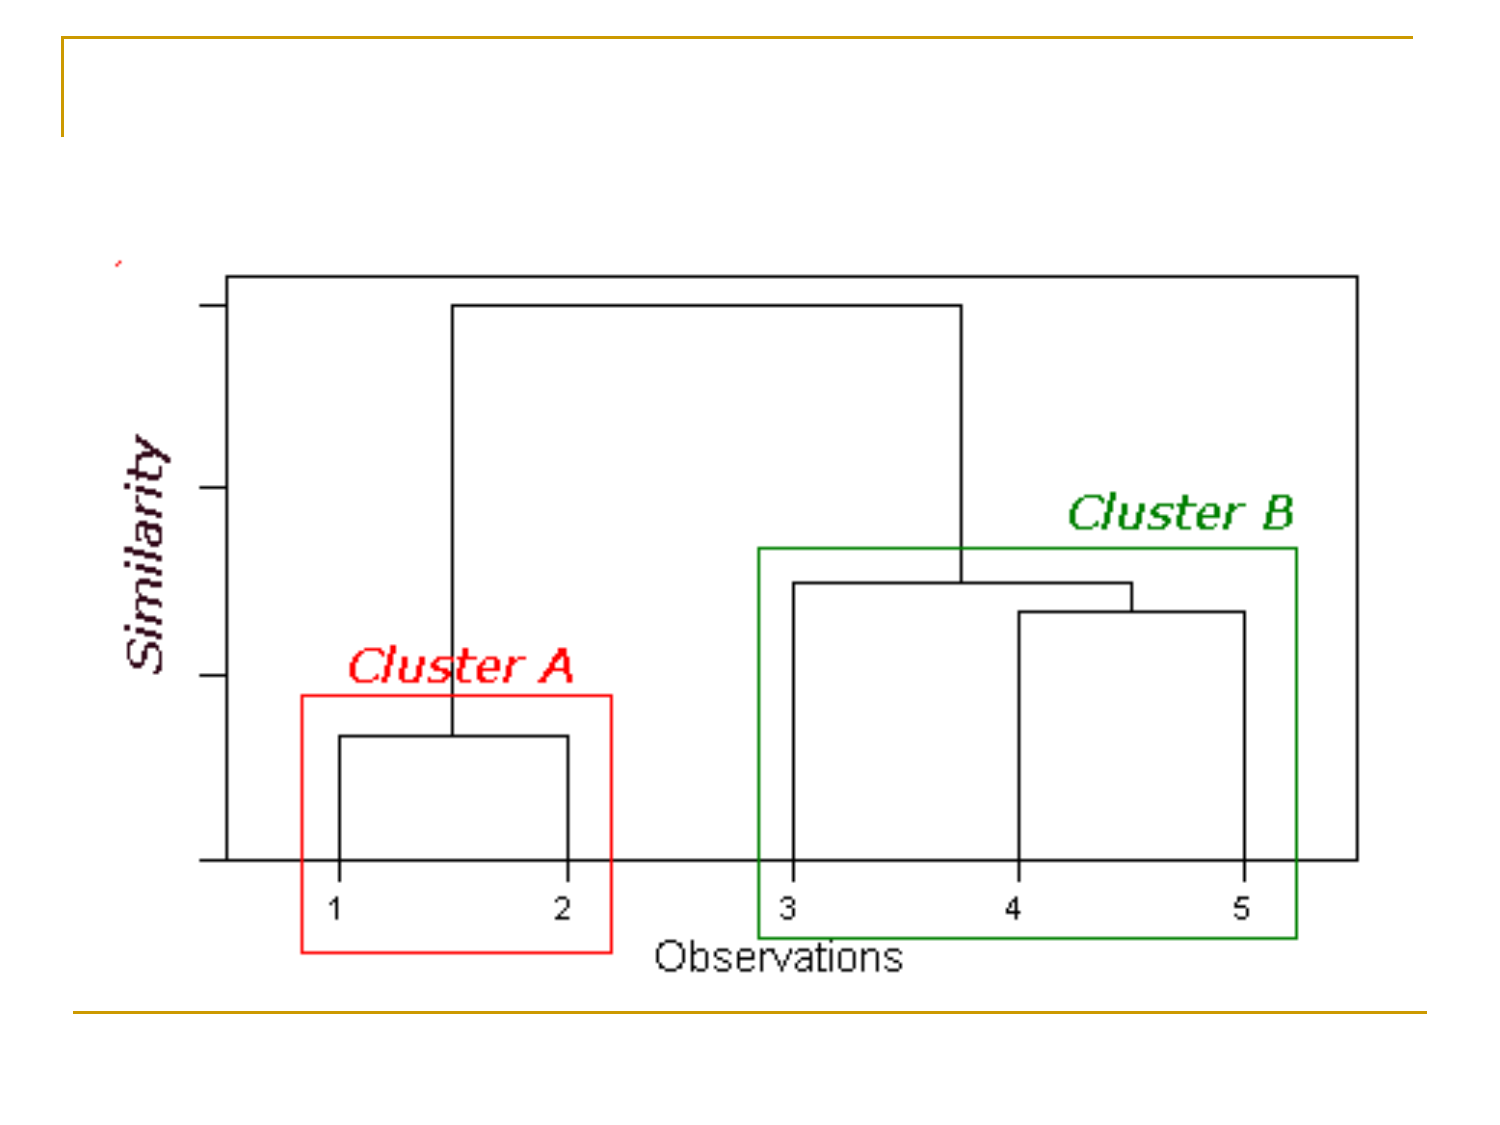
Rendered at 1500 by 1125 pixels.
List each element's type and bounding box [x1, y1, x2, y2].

picture [76, 253, 1377, 987]
